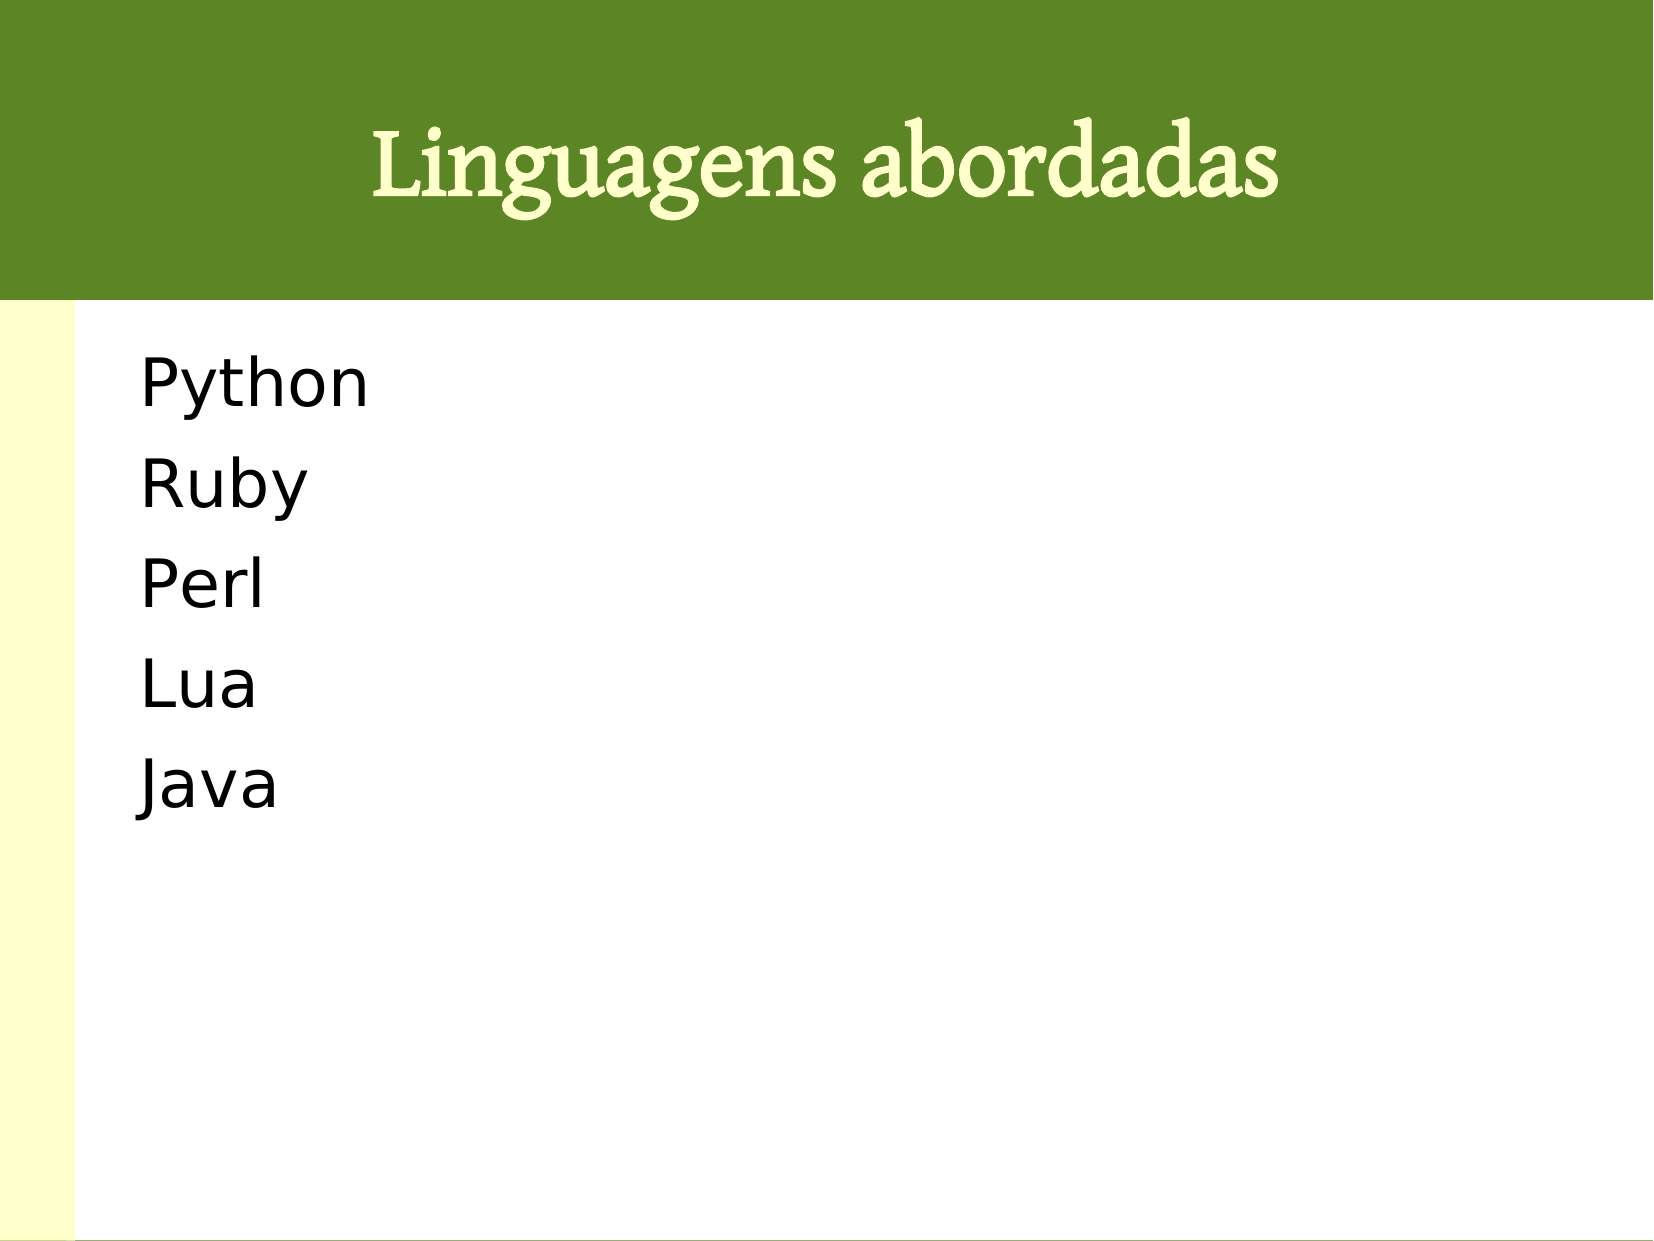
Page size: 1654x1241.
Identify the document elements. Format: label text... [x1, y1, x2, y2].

title Linguagens abordadas [121, 61, 1534, 269]
list Python Ruby Perl Lua Java [121, 344, 1613, 1163]
